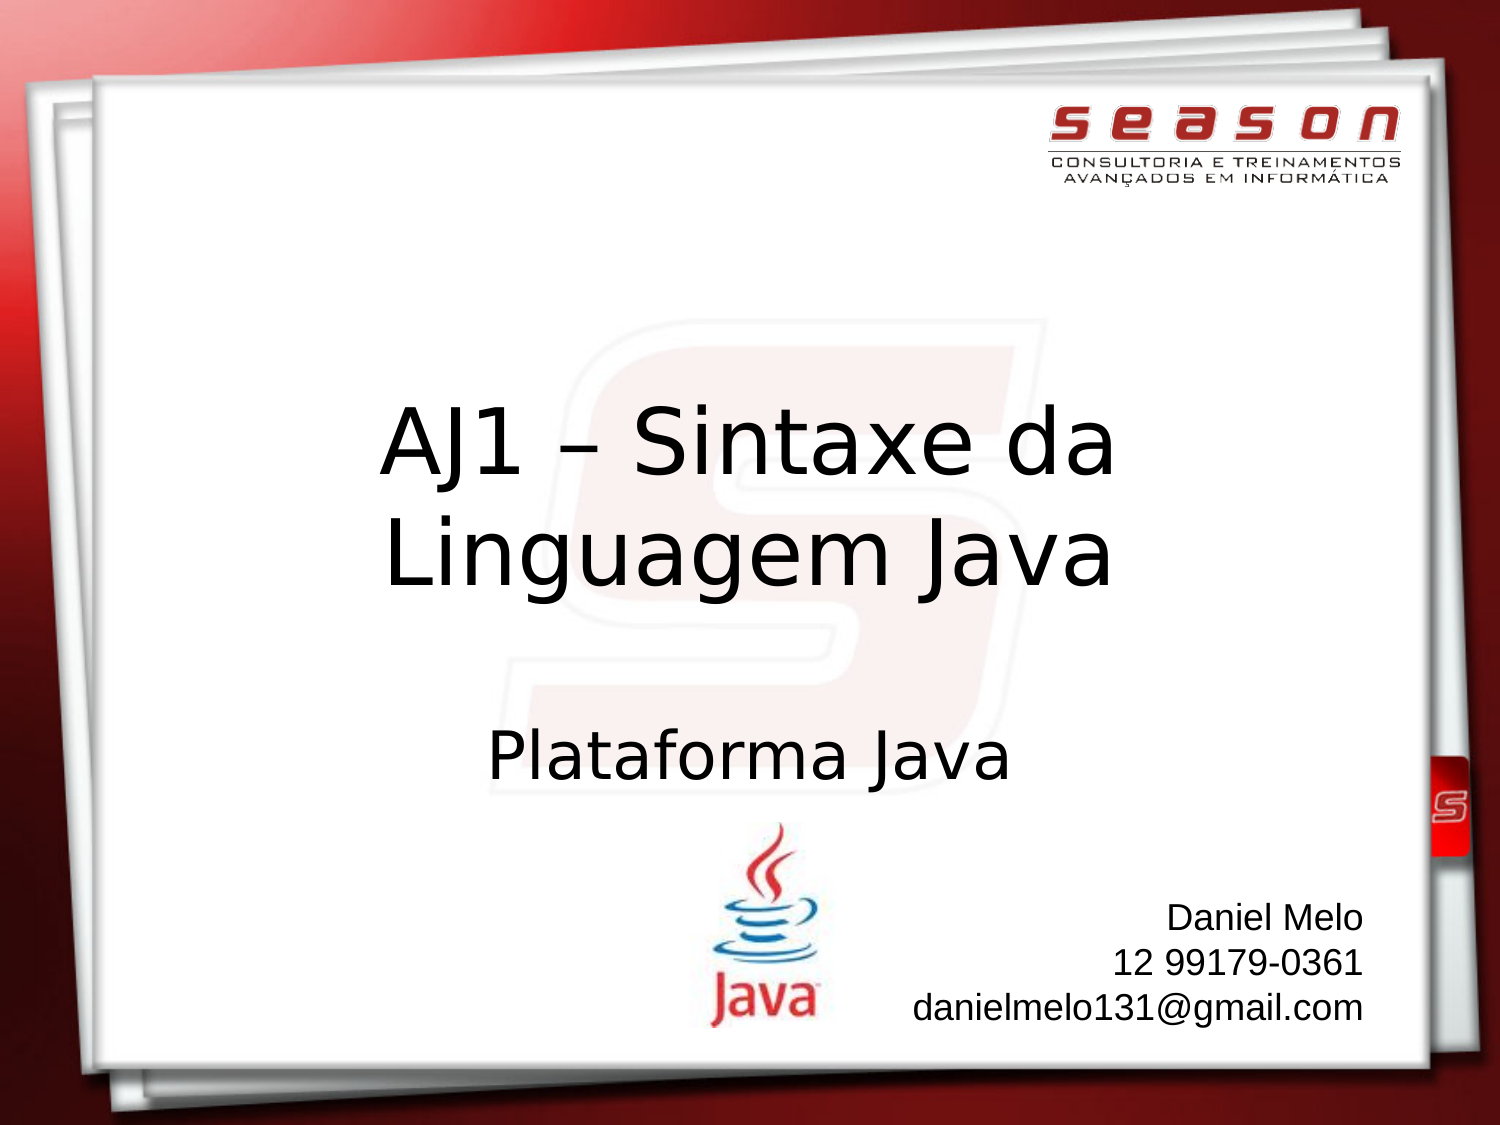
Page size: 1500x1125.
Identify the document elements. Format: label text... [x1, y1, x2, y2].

title AJ1 – Sintaxe da Linguagem Java Plataforma Java [112, 375, 1388, 801]
text_box Daniel Melo 12 99179-0361 danielmelo131@gmail.com [897, 885, 1382, 1052]
picture [0, 0, 1500, 1125]
